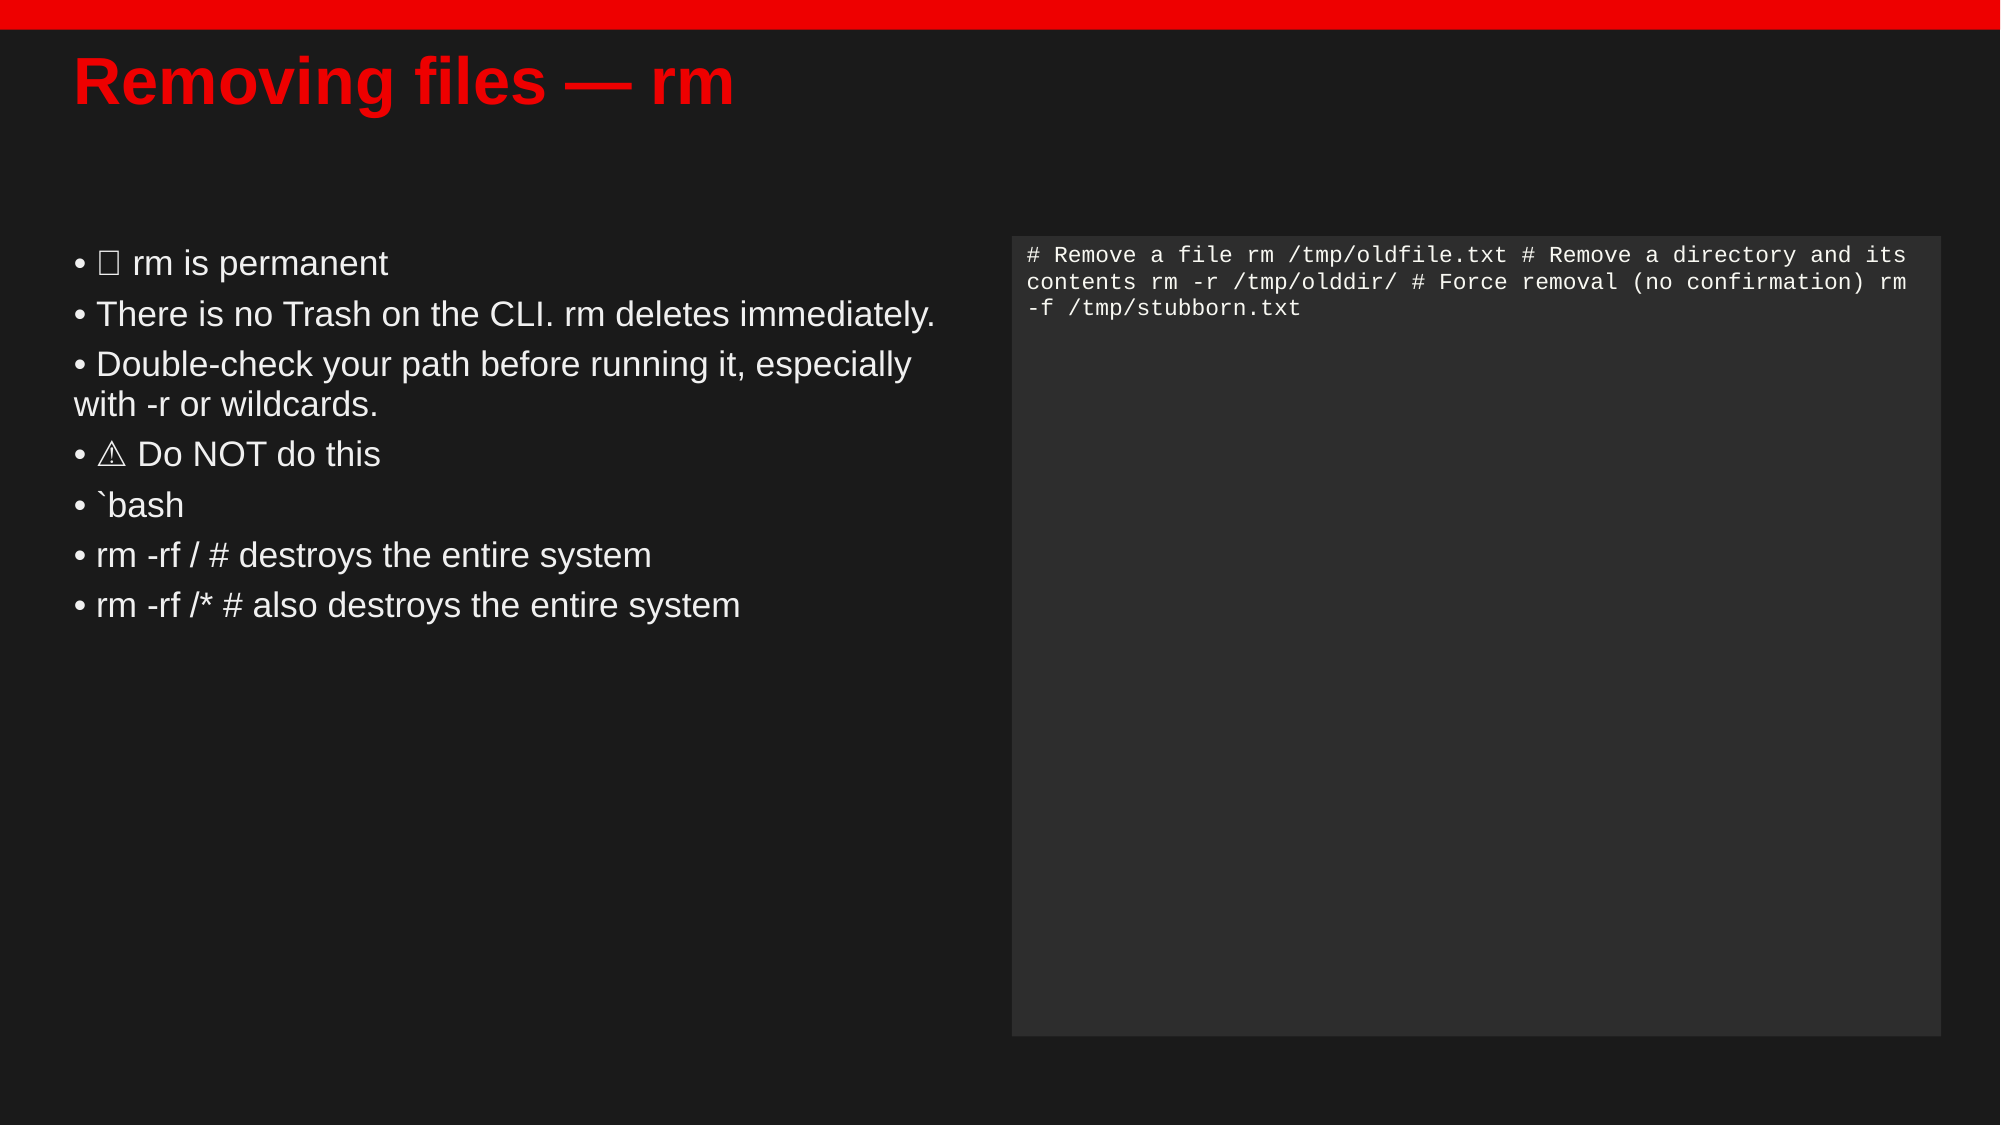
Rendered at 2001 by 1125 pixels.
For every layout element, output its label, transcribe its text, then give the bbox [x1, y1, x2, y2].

text_box • 🚨 rm is permanent • There is no Trash on the CLI. rm deletes immediately. • Double-check your path before running it, especially with -r or wildcards. • ⚠️ Do NOT do this • `bash • rm -rf / # destroys the entire system • rm -rf /* # also destroys the entire system [59, 236, 989, 1037]
text_box # Remove a file rm /tmp/oldfile.txt # Remove a directory and its contents rm -r /tmp/olddir/ # Force removal (no confirmation) rm -f /tmp/stubborn.txt [1011, 236, 1942, 1037]
text_box [0, 0, 2001, 30]
text_box Removing files — rm [59, 36, 1942, 208]
